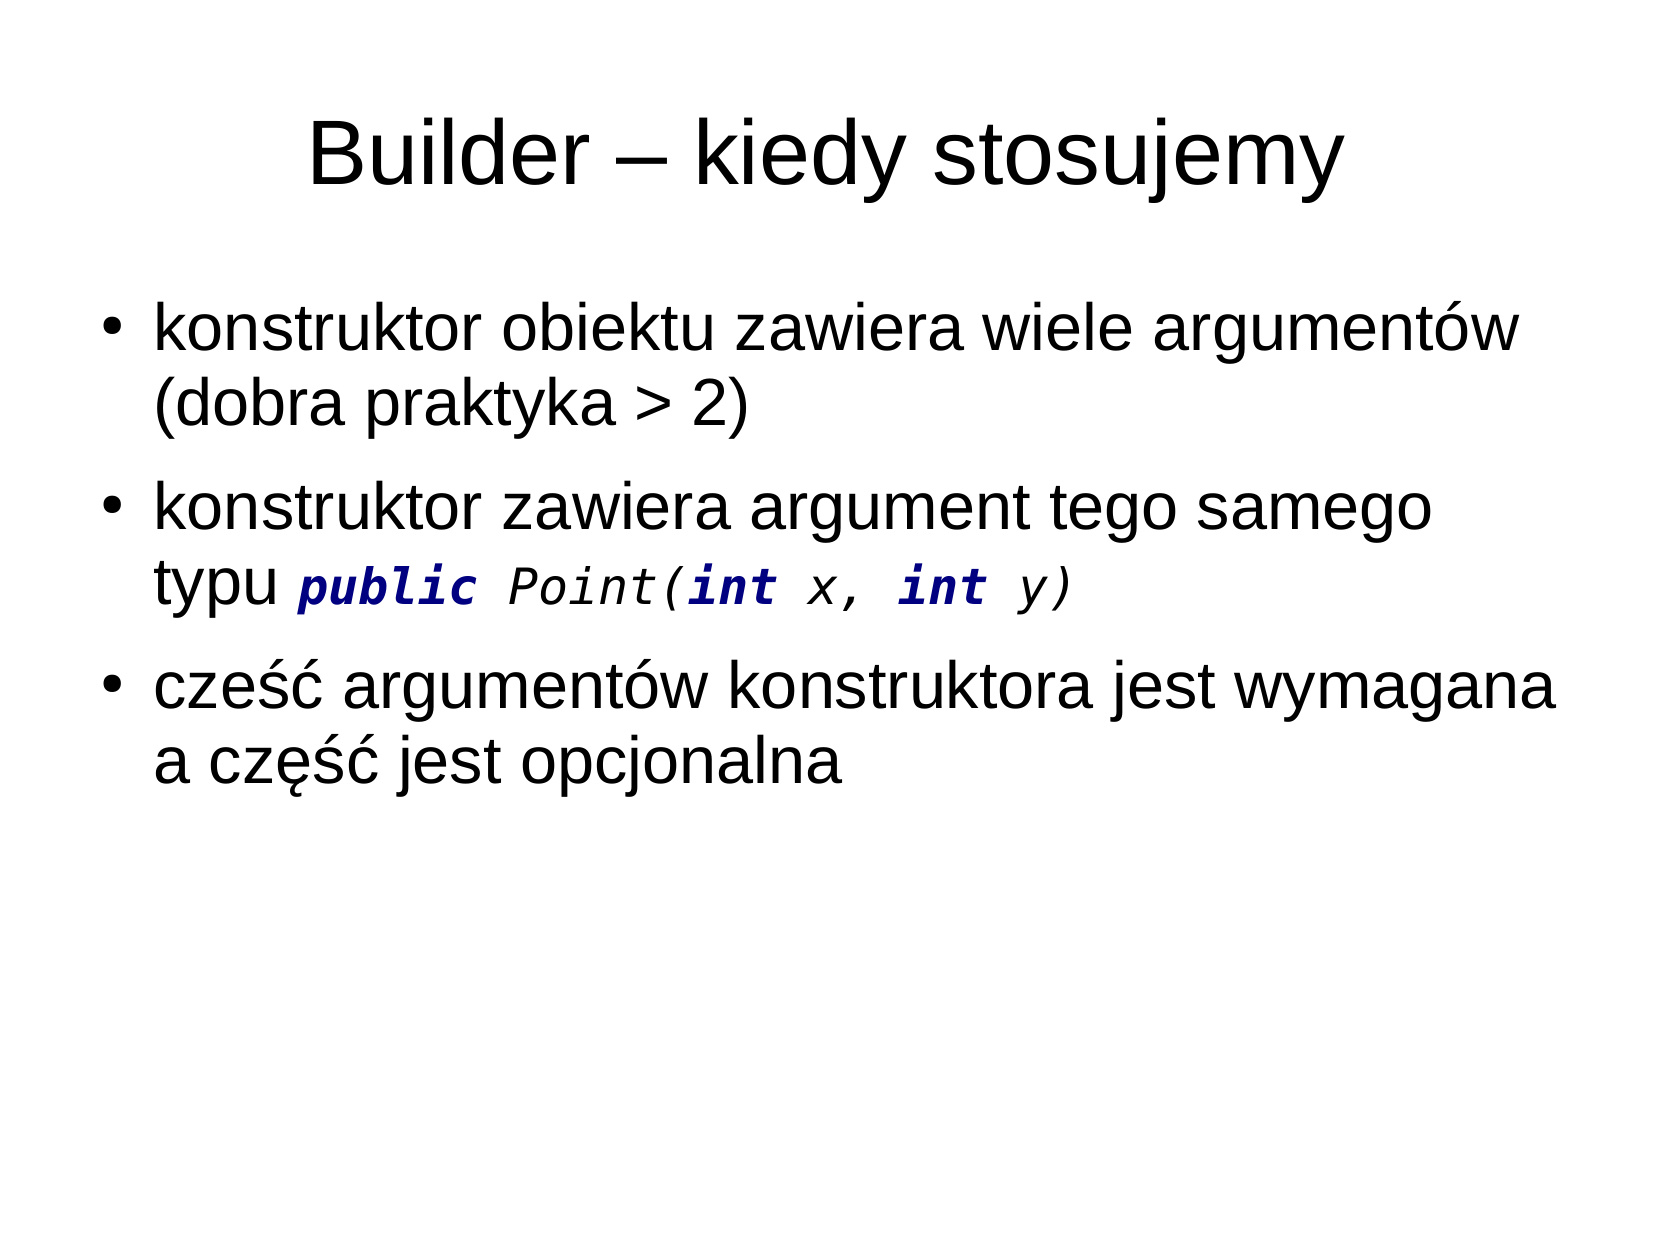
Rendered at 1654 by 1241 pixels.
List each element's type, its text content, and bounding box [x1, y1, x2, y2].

title Builder – kiedy stosujemy [82, 49, 1571, 257]
list konstruktor obiektu zawiera wiele argumentów (dobra praktyka > 2) konstruktor zawiera argument tego samego typu public Point(int x, int y) cześć argumentów konstruktora jest wymagana a część jest opcjonalna [82, 290, 1571, 1010]
